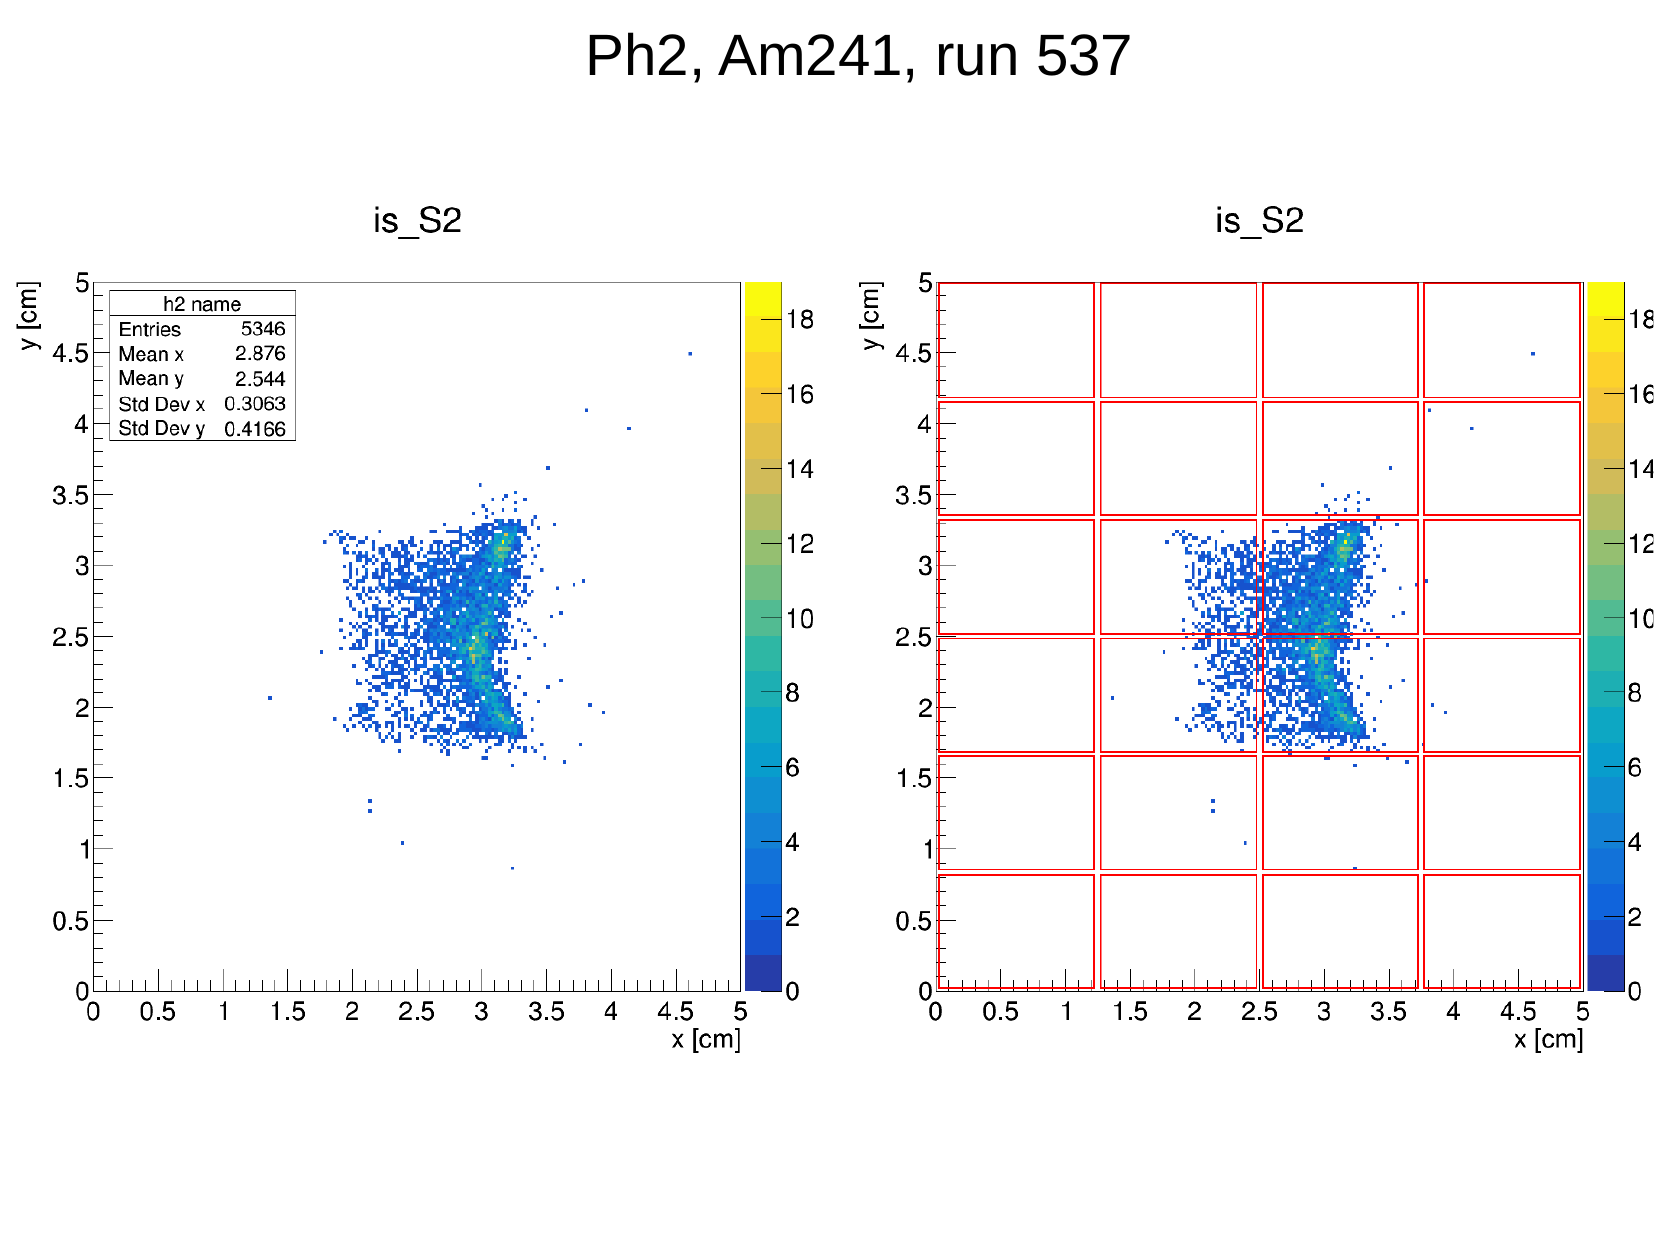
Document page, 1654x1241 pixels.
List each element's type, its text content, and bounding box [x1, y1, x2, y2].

picture [6, 188, 1654, 1058]
text_box Ph2, Am241, run 537 [519, 15, 1201, 151]
